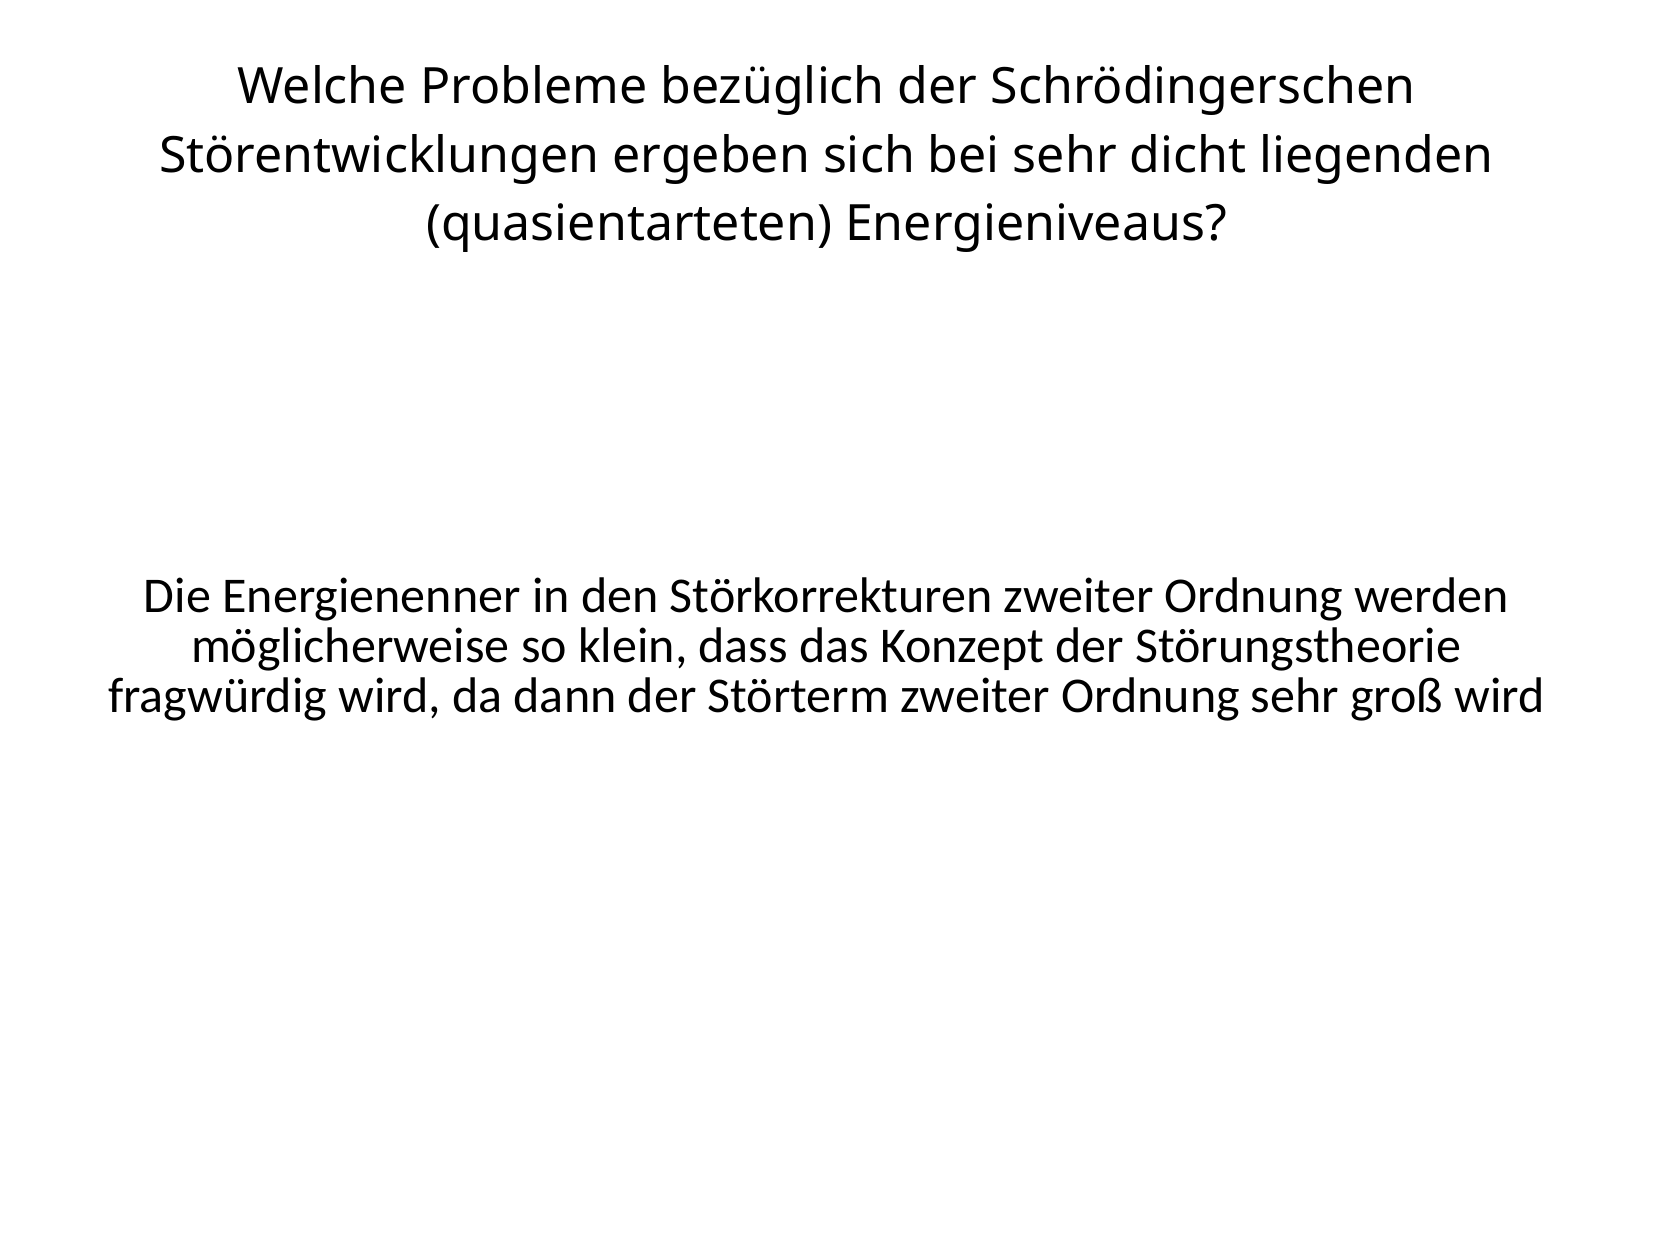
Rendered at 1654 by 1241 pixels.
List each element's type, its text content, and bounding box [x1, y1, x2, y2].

title Welche Probleme bezüglich der Schrödingerschen Störentwicklungen ergeben sich bei sehr dicht liegenden (quasientarteten) Energieniveaus? [82, 49, 1571, 257]
subtitle Die Energienenner in den Störkorrekturen zweiter Ordnung werden möglicherweise so klein, dass das Konzept der Störungstheorie fragwürdig wird, da dann der Störterm zweiter Ordnung sehr groß wird [82, 290, 1571, 1010]
